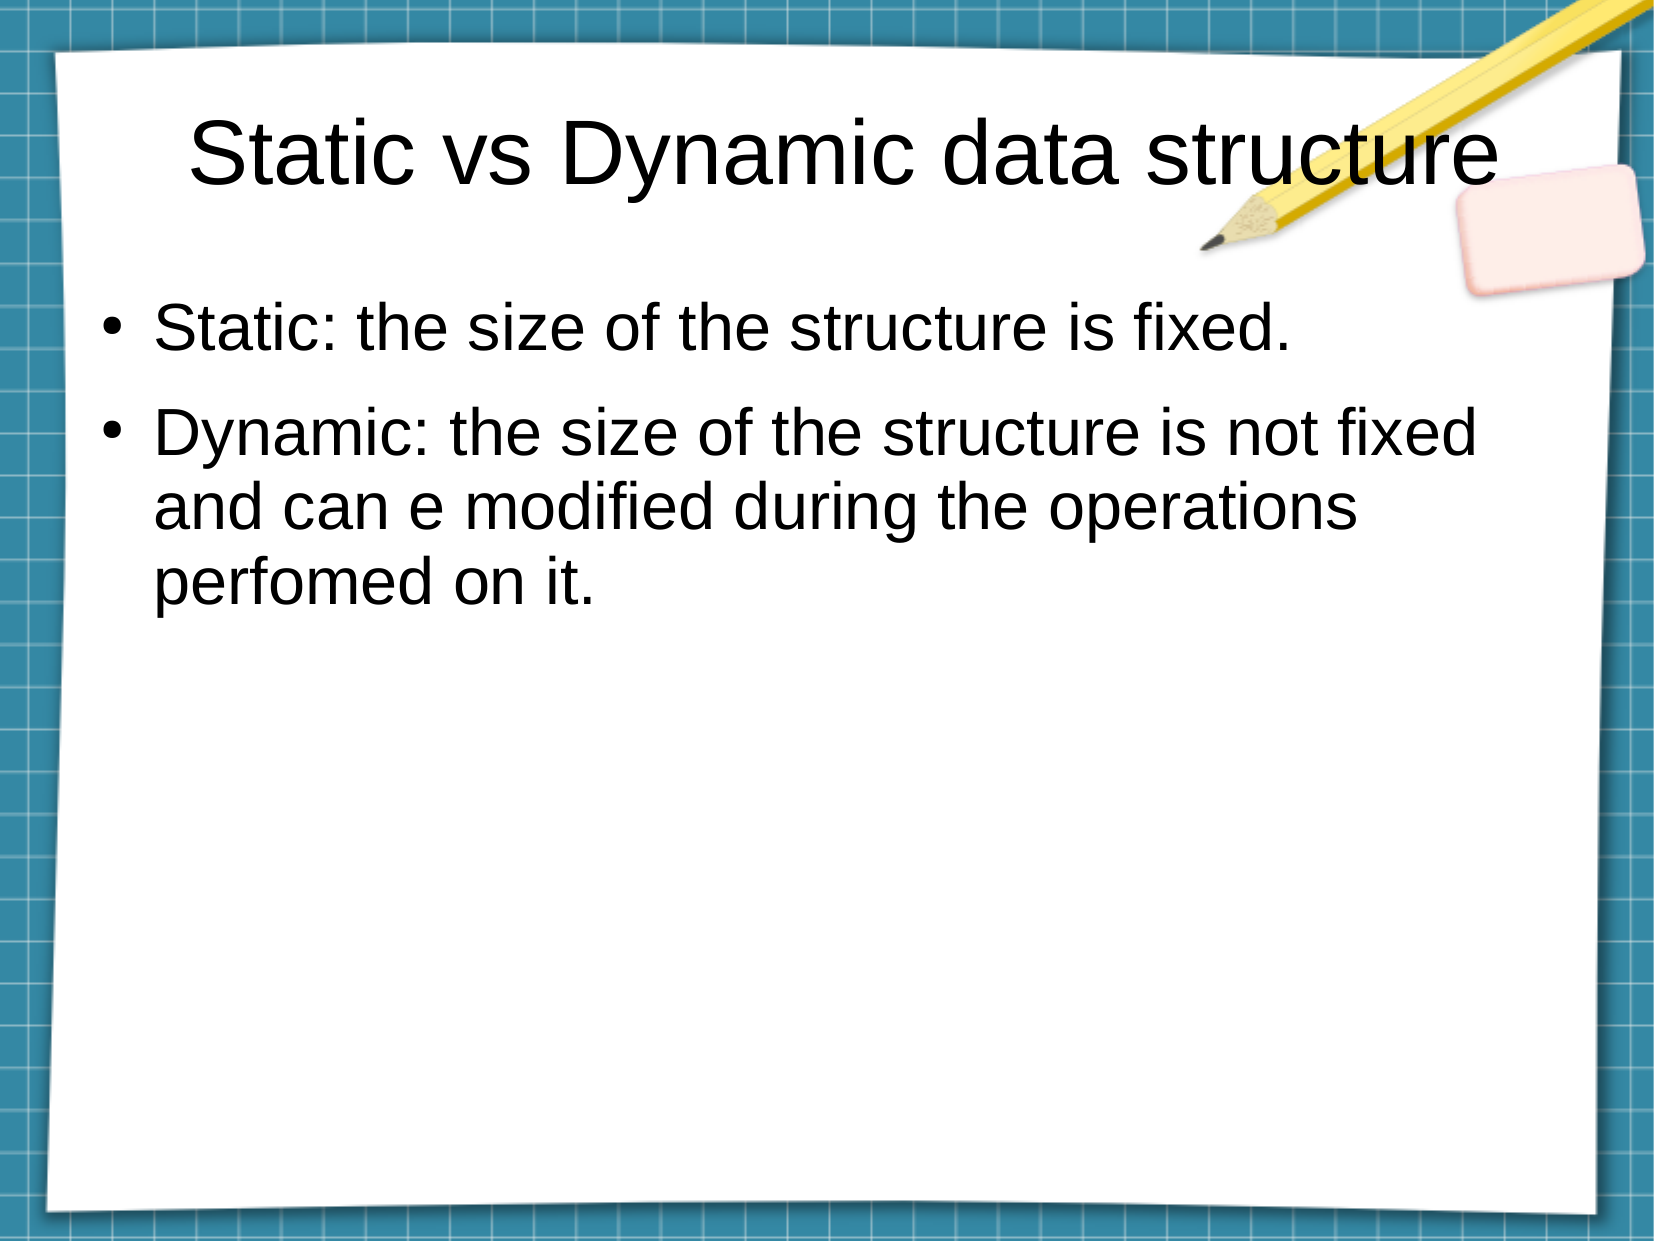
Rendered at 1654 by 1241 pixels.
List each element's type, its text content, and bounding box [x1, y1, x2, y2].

picture [0, 0, 1654, 1241]
title Static vs Dynamic data structure [82, 49, 1571, 257]
list Static: the size of the structure is fixed. Dynamic: the size of the structure is not fixed and can e modified during the operations perfomed on it. [82, 290, 1571, 1010]
